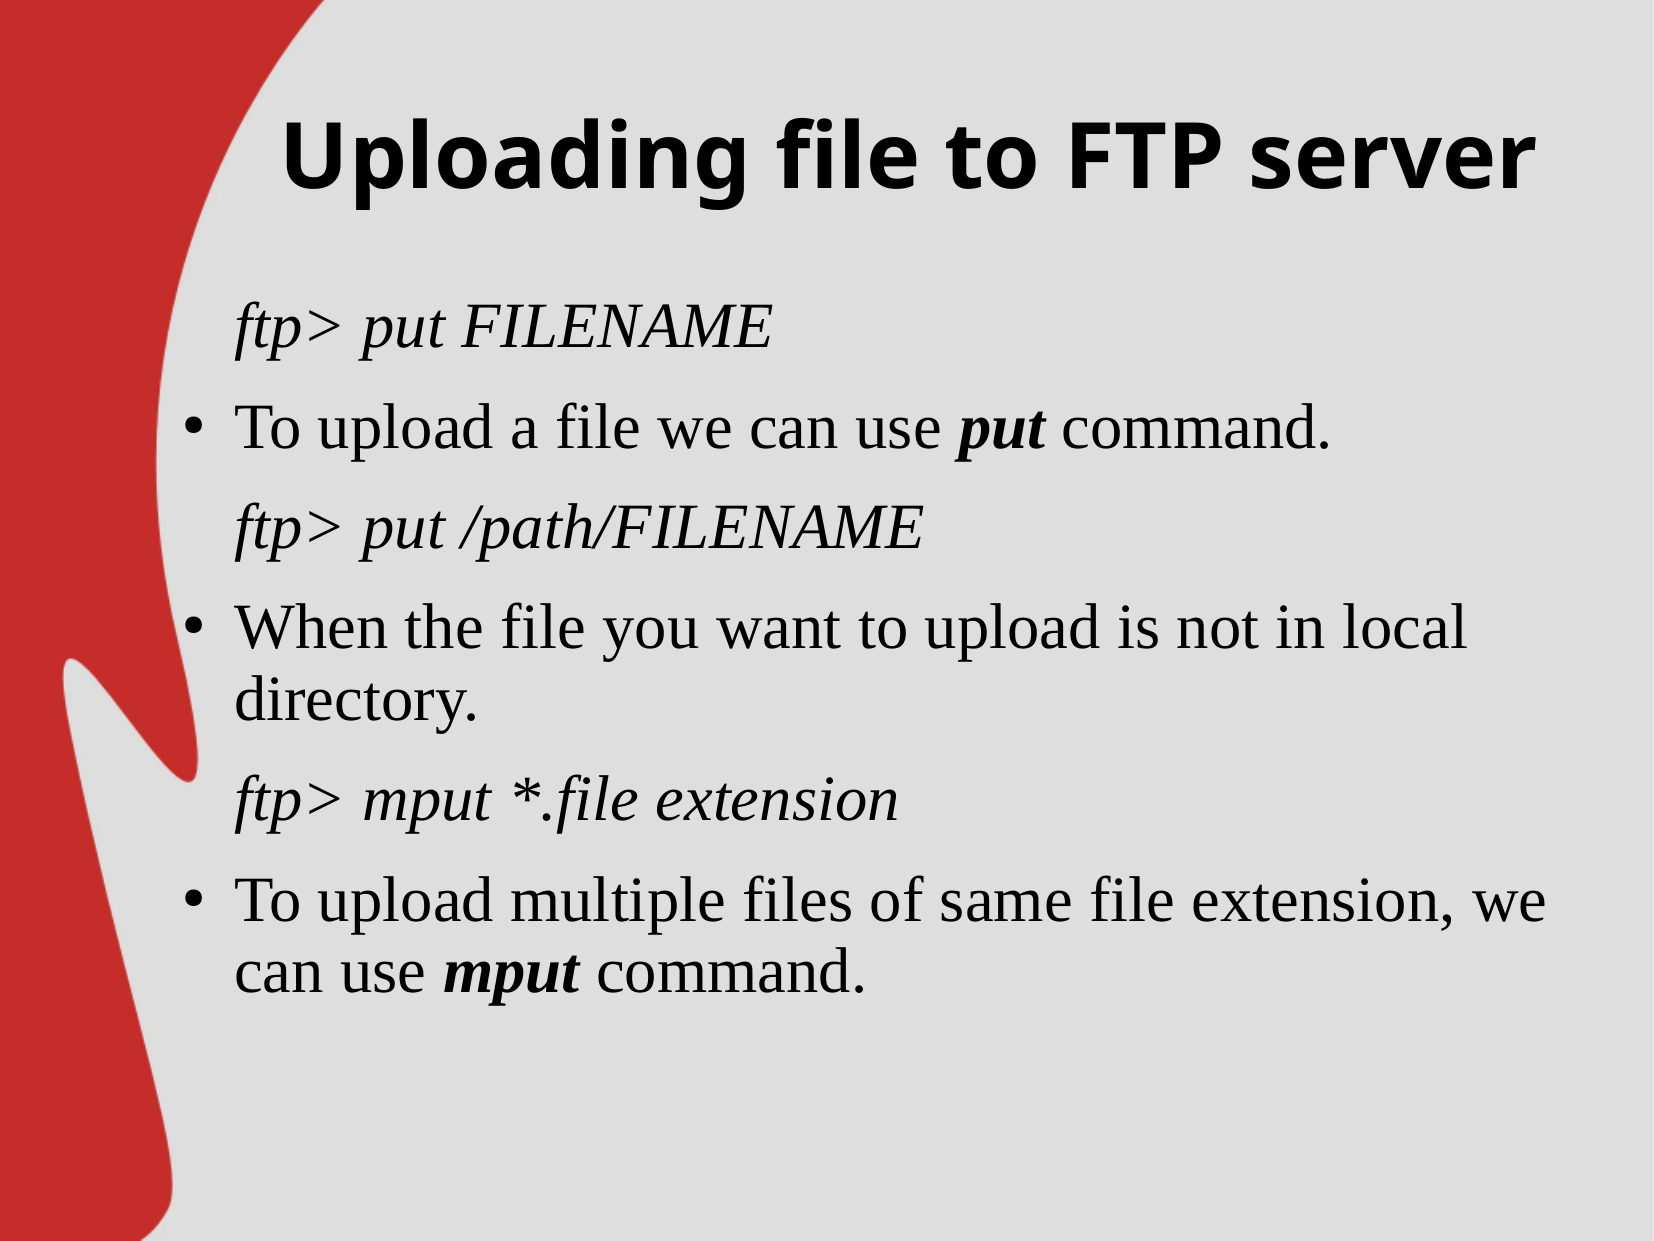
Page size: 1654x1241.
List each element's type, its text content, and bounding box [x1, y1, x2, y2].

title Uploading file to FTP server [165, 35, 1654, 271]
list ftp> put FILENAME To upload a file we can use put command. ftp> put /path/FILENAME When the file you want to upload is not in local directory. ftp> mput *.file extension To upload multiple files of same file extension, we can use mput command. [165, 290, 1654, 1010]
picture [0, 0, 1654, 1241]
